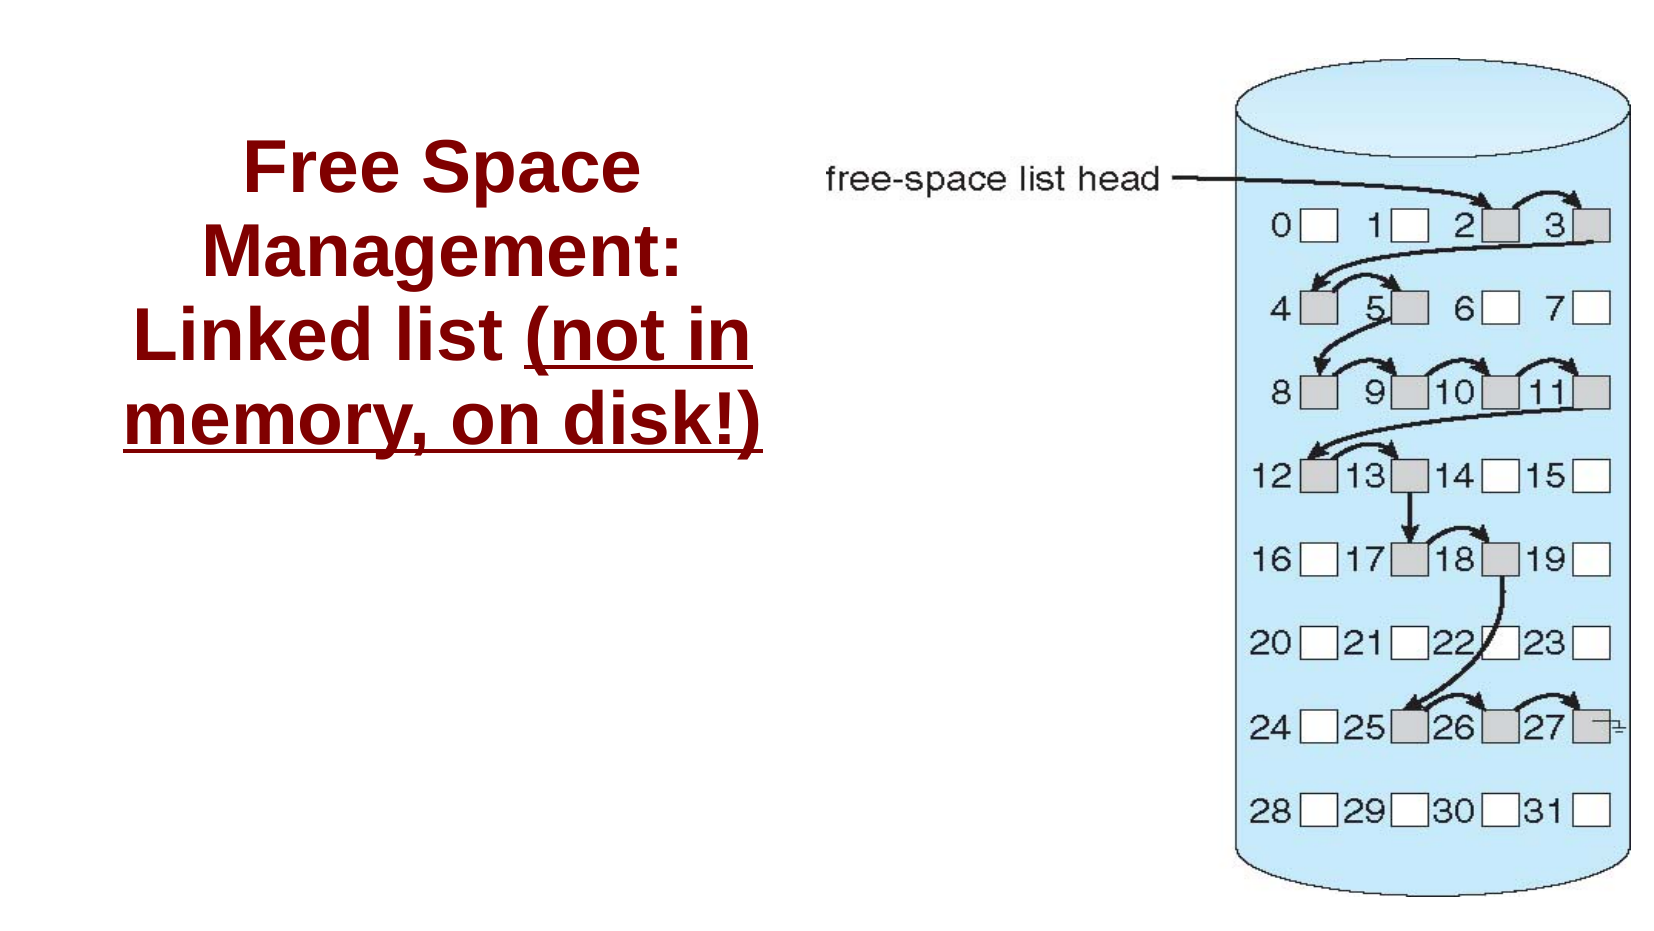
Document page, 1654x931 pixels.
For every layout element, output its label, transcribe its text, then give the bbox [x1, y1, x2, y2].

title Free Space Management: Linked list (not in memory, on disk!) [82, 30, 804, 556]
picture [826, 58, 1631, 897]
